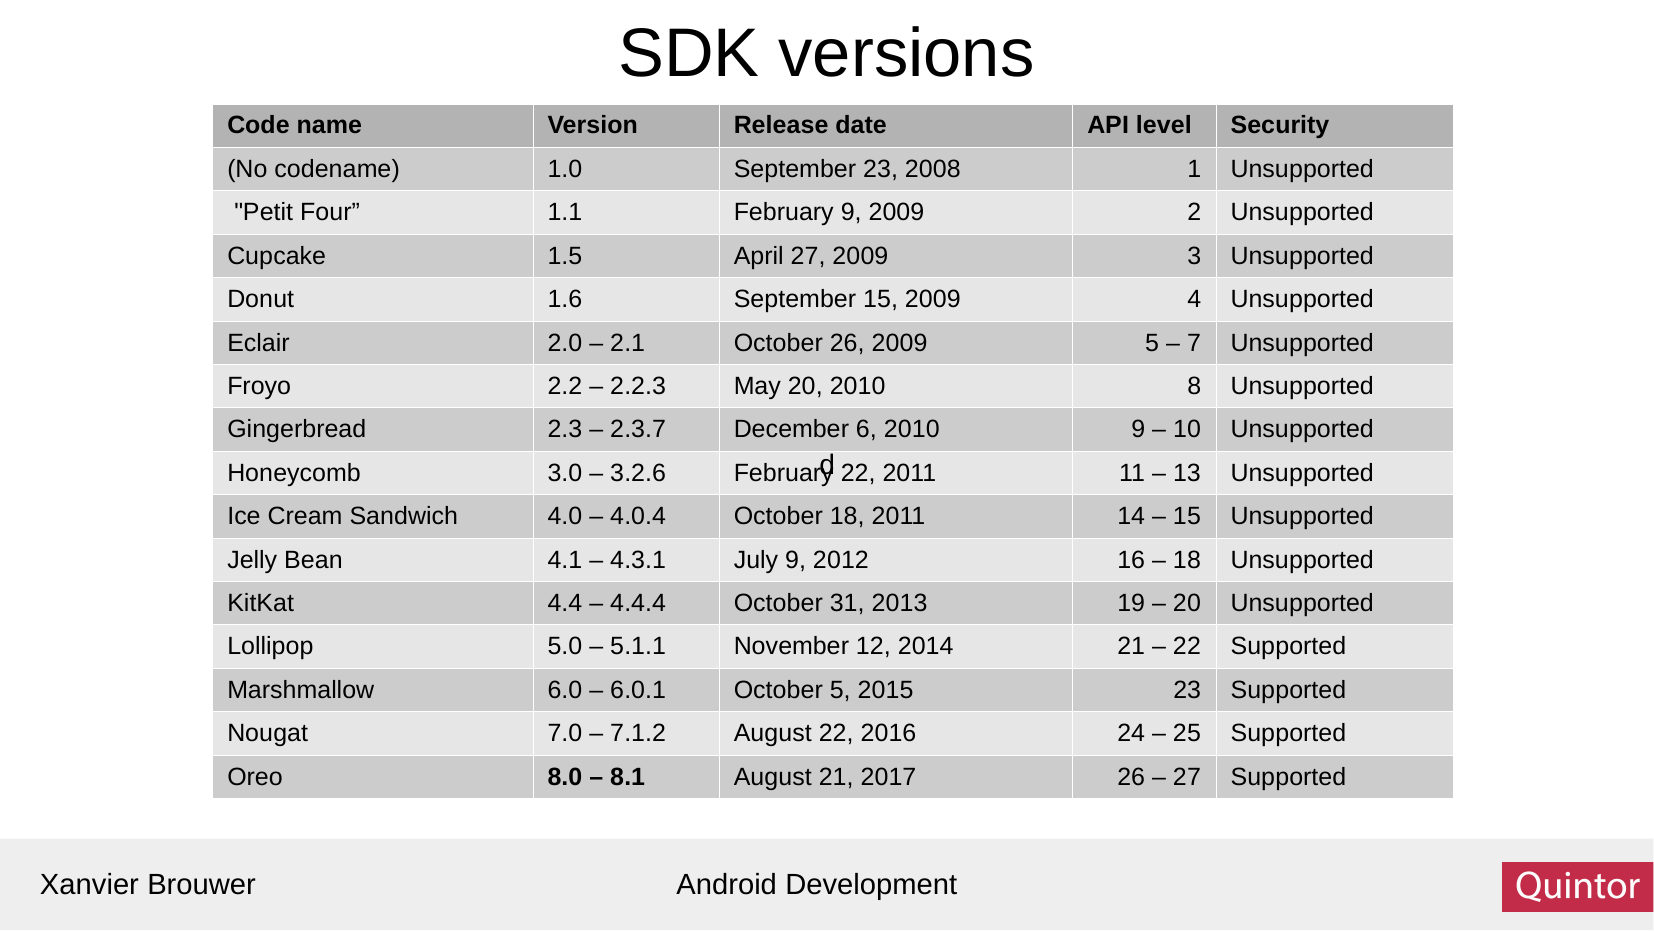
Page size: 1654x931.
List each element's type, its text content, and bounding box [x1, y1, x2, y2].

table_cell 21 – 22 [1073, 625, 1216, 668]
table_cell October 26, 2009 [720, 322, 1072, 364]
table_cell September 15, 2009 [720, 278, 1072, 321]
table_cell 4.1 – 4.3.1 [534, 539, 719, 581]
table_cell Marshmallow [213, 669, 533, 711]
table_cell 19 – 20 [1073, 582, 1216, 624]
title SDK versions [82, 0, 1571, 130]
table_cell Unsupported [1217, 495, 1453, 538]
table_cell Unsupported [1217, 322, 1453, 364]
table_cell 6.0 – 6.0.1 [534, 669, 719, 711]
table_cell May 20, 2010 [720, 365, 1072, 407]
table_cell 4.0 – 4.0.4 [534, 495, 719, 538]
table_cell February 9, 2009 [720, 191, 1072, 234]
table_cell Cupcake [213, 235, 533, 277]
text_box d [804, 441, 850, 488]
table_cell Unsupported [1217, 365, 1453, 407]
picture [1502, 862, 1654, 912]
table_cell Unsupported [1217, 582, 1453, 624]
table_cell February 22, 2011 [720, 452, 1072, 494]
table_cell August 22, 2016 [720, 712, 1072, 755]
table_cell 3 [1073, 235, 1216, 277]
table_cell 2.0 – 2.1 [534, 322, 719, 364]
table_cell October 5, 2015 [720, 669, 1072, 711]
table_cell October 31, 2013 [720, 582, 1072, 624]
table_cell Unsupported [1217, 148, 1453, 190]
table_cell April 27, 2009 [720, 235, 1072, 277]
table_cell Eclair [213, 322, 533, 364]
table_cell (No codename) [213, 148, 533, 190]
table_cell 1.6 [534, 278, 719, 321]
table_cell Unsupported [1217, 539, 1453, 581]
table_cell Unsupported [1217, 235, 1453, 277]
table_cell October 18, 2011 [720, 495, 1072, 538]
table_cell 5.0 – 5.1.1 [534, 625, 719, 668]
table_cell 4.4 – 4.4.4 [534, 582, 719, 624]
table_cell 3.0 – 3.2.6 [534, 452, 719, 494]
table_cell 2.3 – 2.3.7 [534, 408, 719, 451]
table_cell Gingerbread [213, 408, 533, 451]
table_cell 4 [1073, 278, 1216, 321]
table_cell July 9, 2012 [720, 539, 1072, 581]
table_cell Froyo [213, 365, 533, 407]
table_cell 16 – 18 [1073, 539, 1216, 581]
table_cell Supported [1217, 712, 1453, 755]
table_cell Supported [1217, 669, 1453, 711]
table_cell 2 [1073, 191, 1216, 234]
table_cell 9 – 10 [1073, 408, 1216, 451]
table_cell KitKat [213, 582, 533, 624]
table_header Security [1217, 105, 1453, 147]
table_cell "Petit Four” [213, 191, 533, 234]
table_header Version [534, 105, 719, 147]
table_cell 26 – 27 [1073, 756, 1216, 798]
table_cell September 23, 2008 [720, 148, 1072, 190]
table_cell Oreo [213, 756, 533, 798]
table_cell 14 – 15 [1073, 495, 1216, 538]
table_cell 23 [1073, 669, 1216, 711]
table_cell Unsupported [1217, 278, 1453, 321]
table_cell Honeycomb [213, 452, 533, 494]
table_header API level [1073, 105, 1216, 147]
table_cell Supported [1217, 756, 1453, 798]
table_cell Donut [213, 278, 533, 321]
table_cell December 6, 2010 [720, 408, 1072, 451]
table_cell Unsupported [1217, 408, 1453, 451]
table_cell 1 [1073, 148, 1216, 190]
table_cell 8.0 – 8.1 [534, 756, 719, 798]
table_cell Ice Cream Sandwich [213, 495, 533, 538]
table_cell 8 [1073, 365, 1216, 407]
table_cell 1.0 [534, 148, 719, 190]
table_cell 1.5 [534, 235, 719, 277]
table_cell Supported [1217, 625, 1453, 668]
table_cell 5 – 7 [1073, 322, 1216, 364]
table_cell Jelly Bean [213, 539, 533, 581]
table_cell Lollipop [213, 625, 533, 668]
table_header Release date [720, 105, 1072, 147]
table_cell Unsupported [1217, 452, 1453, 494]
table_cell 2.2 – 2.2.3 [534, 365, 719, 407]
table_cell November 12, 2014 [720, 625, 1072, 668]
table_cell 7.0 – 7.1.2 [534, 712, 719, 755]
table_cell 11 – 13 [1073, 452, 1216, 494]
table_cell 1.1 [534, 191, 719, 234]
table_cell Nougat [213, 712, 533, 755]
table_cell 24 – 25 [1073, 712, 1216, 755]
table_cell August 21, 2017 [720, 756, 1072, 798]
table_cell Unsupported [1217, 191, 1453, 234]
table_header Code name [213, 105, 533, 147]
